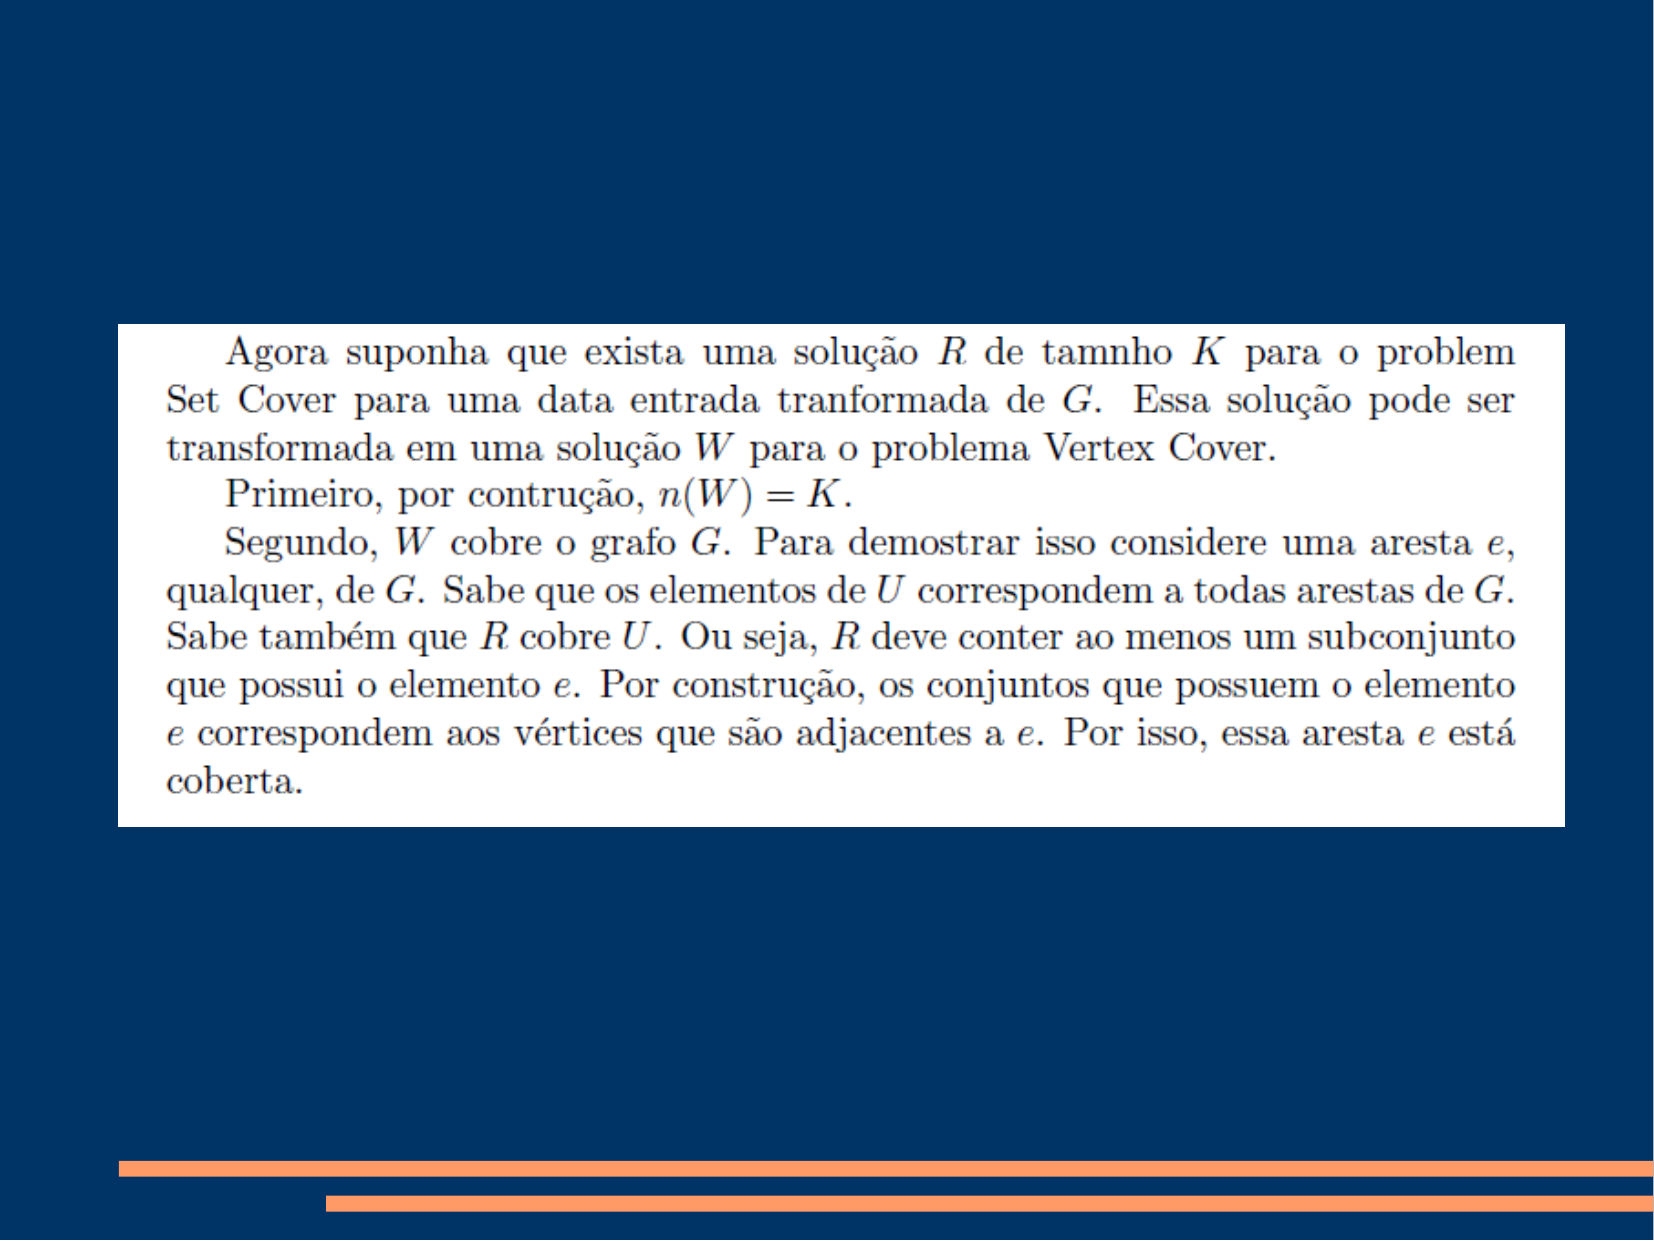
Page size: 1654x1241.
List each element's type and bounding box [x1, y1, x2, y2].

picture [118, 324, 1565, 827]
